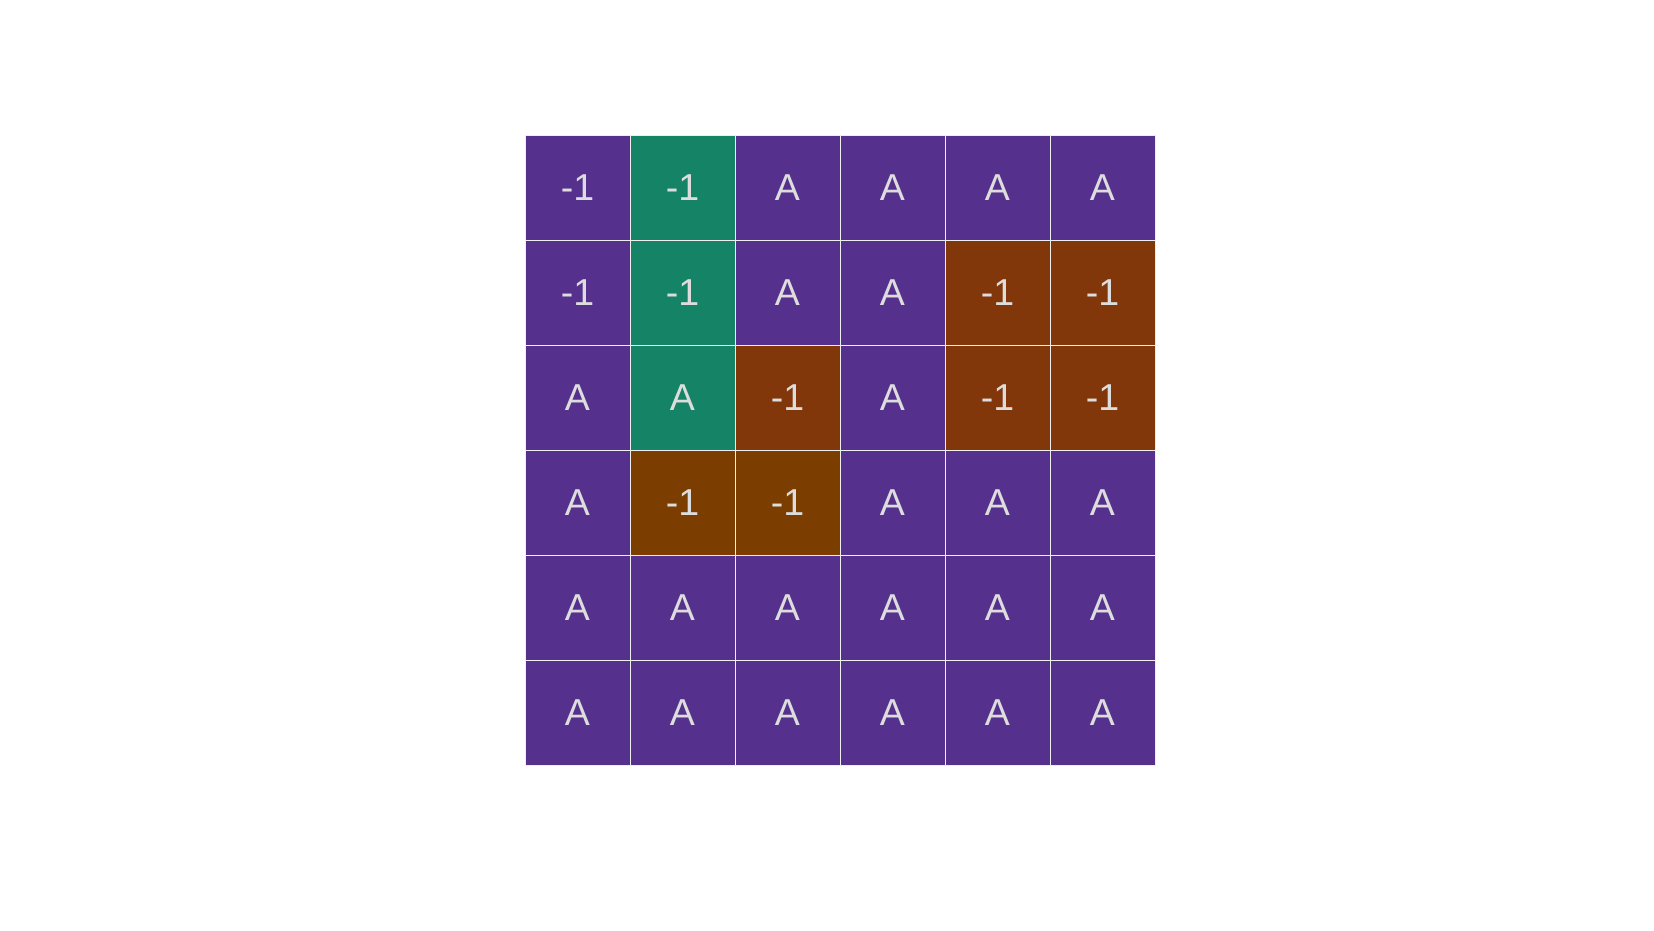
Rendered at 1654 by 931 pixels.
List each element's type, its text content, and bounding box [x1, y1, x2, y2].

text_box A [840, 450, 945, 555]
text_box A [945, 660, 1050, 766]
text_box A [840, 660, 945, 766]
text_box A [525, 450, 630, 555]
text_box A [945, 135, 1050, 240]
text_box -1 [735, 450, 840, 555]
text_box A [840, 135, 945, 240]
text_box -1 [945, 240, 1050, 345]
text_box A [525, 660, 630, 766]
text_box A [1050, 660, 1156, 766]
text_box -1 [1050, 345, 1156, 450]
text_box -1 [525, 240, 630, 345]
text_box A [1050, 135, 1156, 240]
text_box A [945, 450, 1050, 555]
text_box -1 [630, 240, 735, 345]
text_box A [630, 345, 735, 450]
text_box A [840, 240, 945, 345]
text_box A [945, 555, 1050, 660]
text_box -1 [735, 345, 840, 450]
text_box A [525, 345, 630, 450]
text_box -1 [945, 345, 1050, 450]
text_box A [840, 345, 945, 450]
text_box A [525, 555, 630, 660]
text_box A [1050, 555, 1156, 660]
text_box -1 [525, 135, 630, 240]
text_box A [1050, 450, 1156, 555]
text_box -1 [1050, 240, 1156, 345]
text_box A [630, 660, 735, 766]
text_box A [735, 660, 840, 766]
text_box A [840, 555, 945, 660]
text_box A [735, 135, 840, 240]
text_box -1 [630, 135, 735, 240]
text_box A [630, 555, 735, 660]
text_box -1 [630, 450, 735, 555]
text_box A [735, 240, 840, 345]
text_box A [735, 555, 840, 660]
